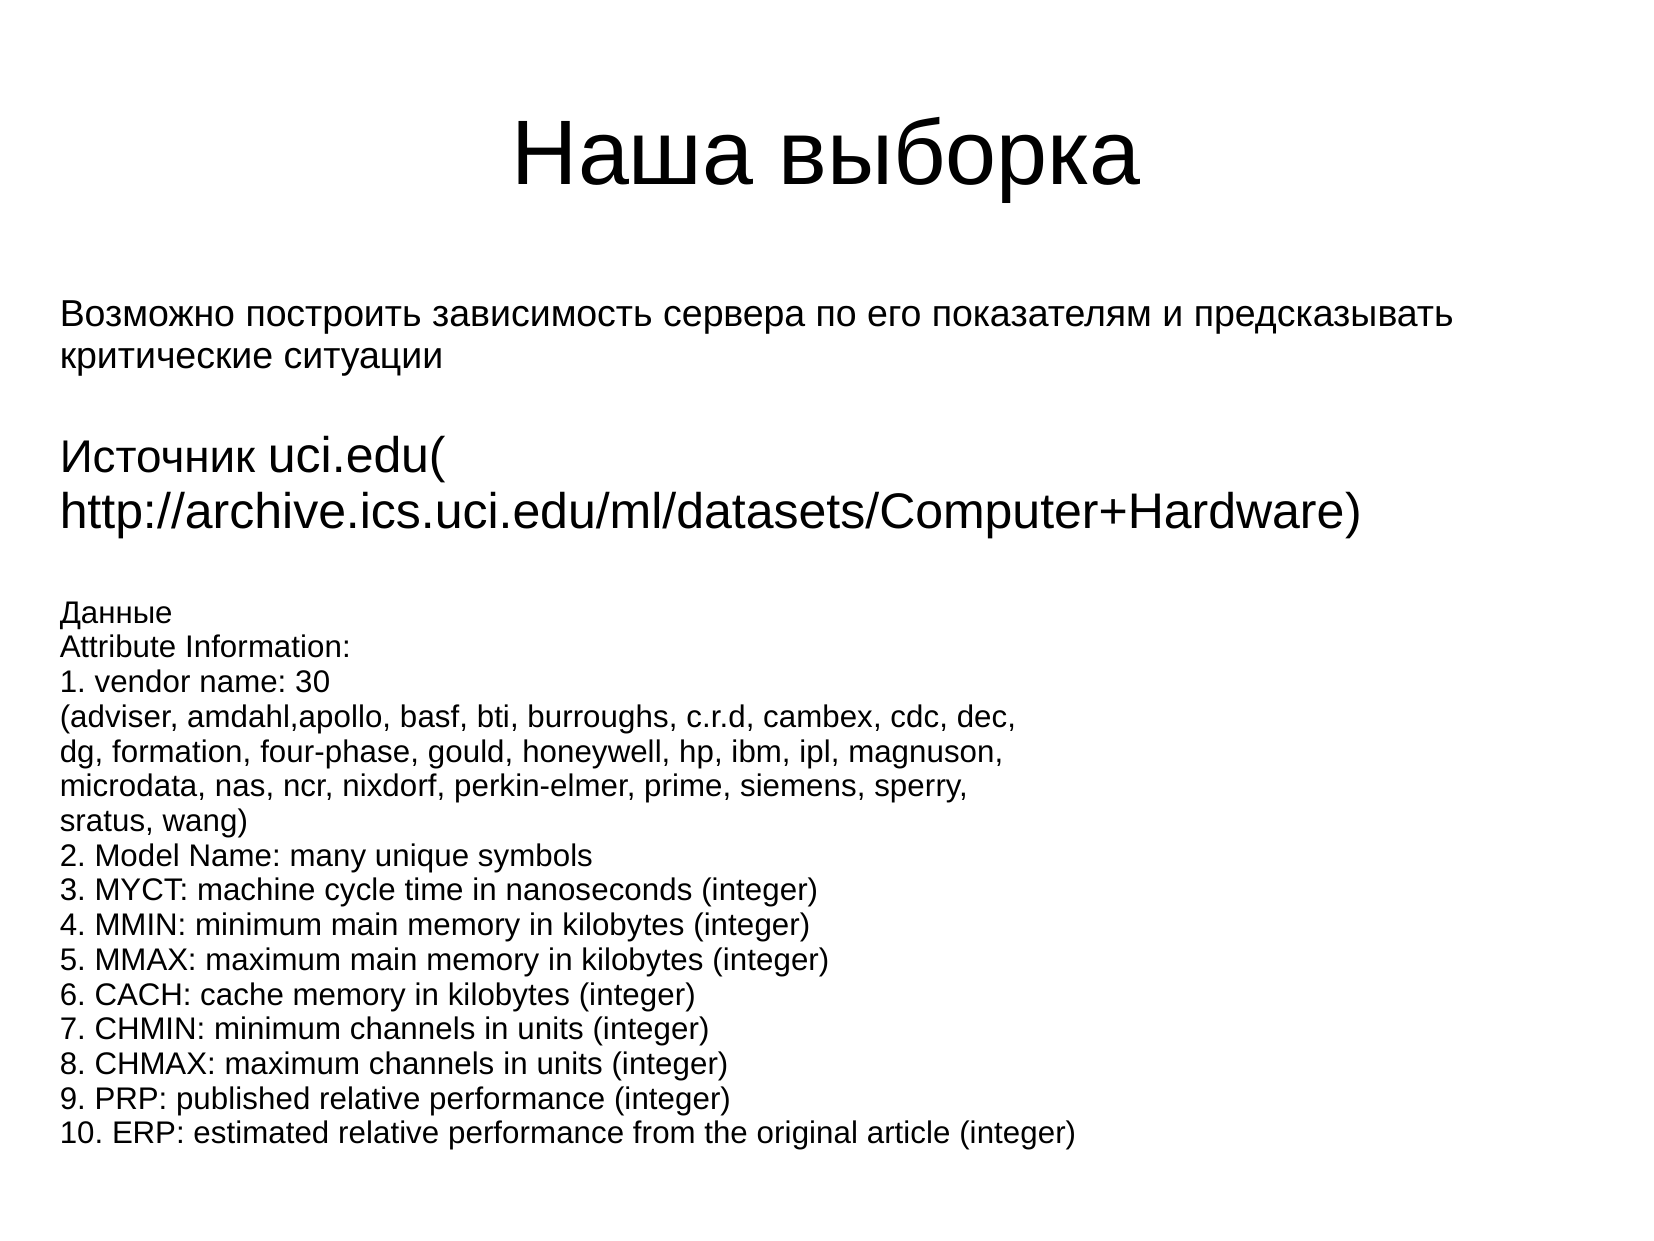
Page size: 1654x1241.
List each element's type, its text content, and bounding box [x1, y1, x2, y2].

title Наша выборка [82, 49, 1571, 257]
text_box Возможно построить зависимость сервера по его показателям и предсказывать критические ситуации Источник uci.edu(http://archive.ics.uci.edu/ml/datasets/Computer+Hardware) Данные Attribute Information: 1. vendor name: 30 (adviser, amdahl,apollo, basf, bti, burroughs, c.r.d, cambex, cdc, dec, dg, formation, four-phase, gould, honeywell, hp, ibm, ipl, magnuson, microdata, nas, ncr, nixdorf, perkin-elmer, prime, siemens, sperry, sratus, wang) 2. Model Name: many unique symbols 3. MYCT: machine cycle time in nanoseconds (integer) 4. MMIN: minimum main memory in kilobytes (integer) 5. MMAX: maximum main memory in kilobytes (integer) 6. CACH: cache memory in kilobytes (integer) 7. CHMIN: minimum channels in units (integer) 8. CHMAX: maximum channels in units (integer) 9. PRP: published relative performance (integer) 10. ERP: estimated relative performance from the original article (integer) [45, 285, 1636, 1241]
